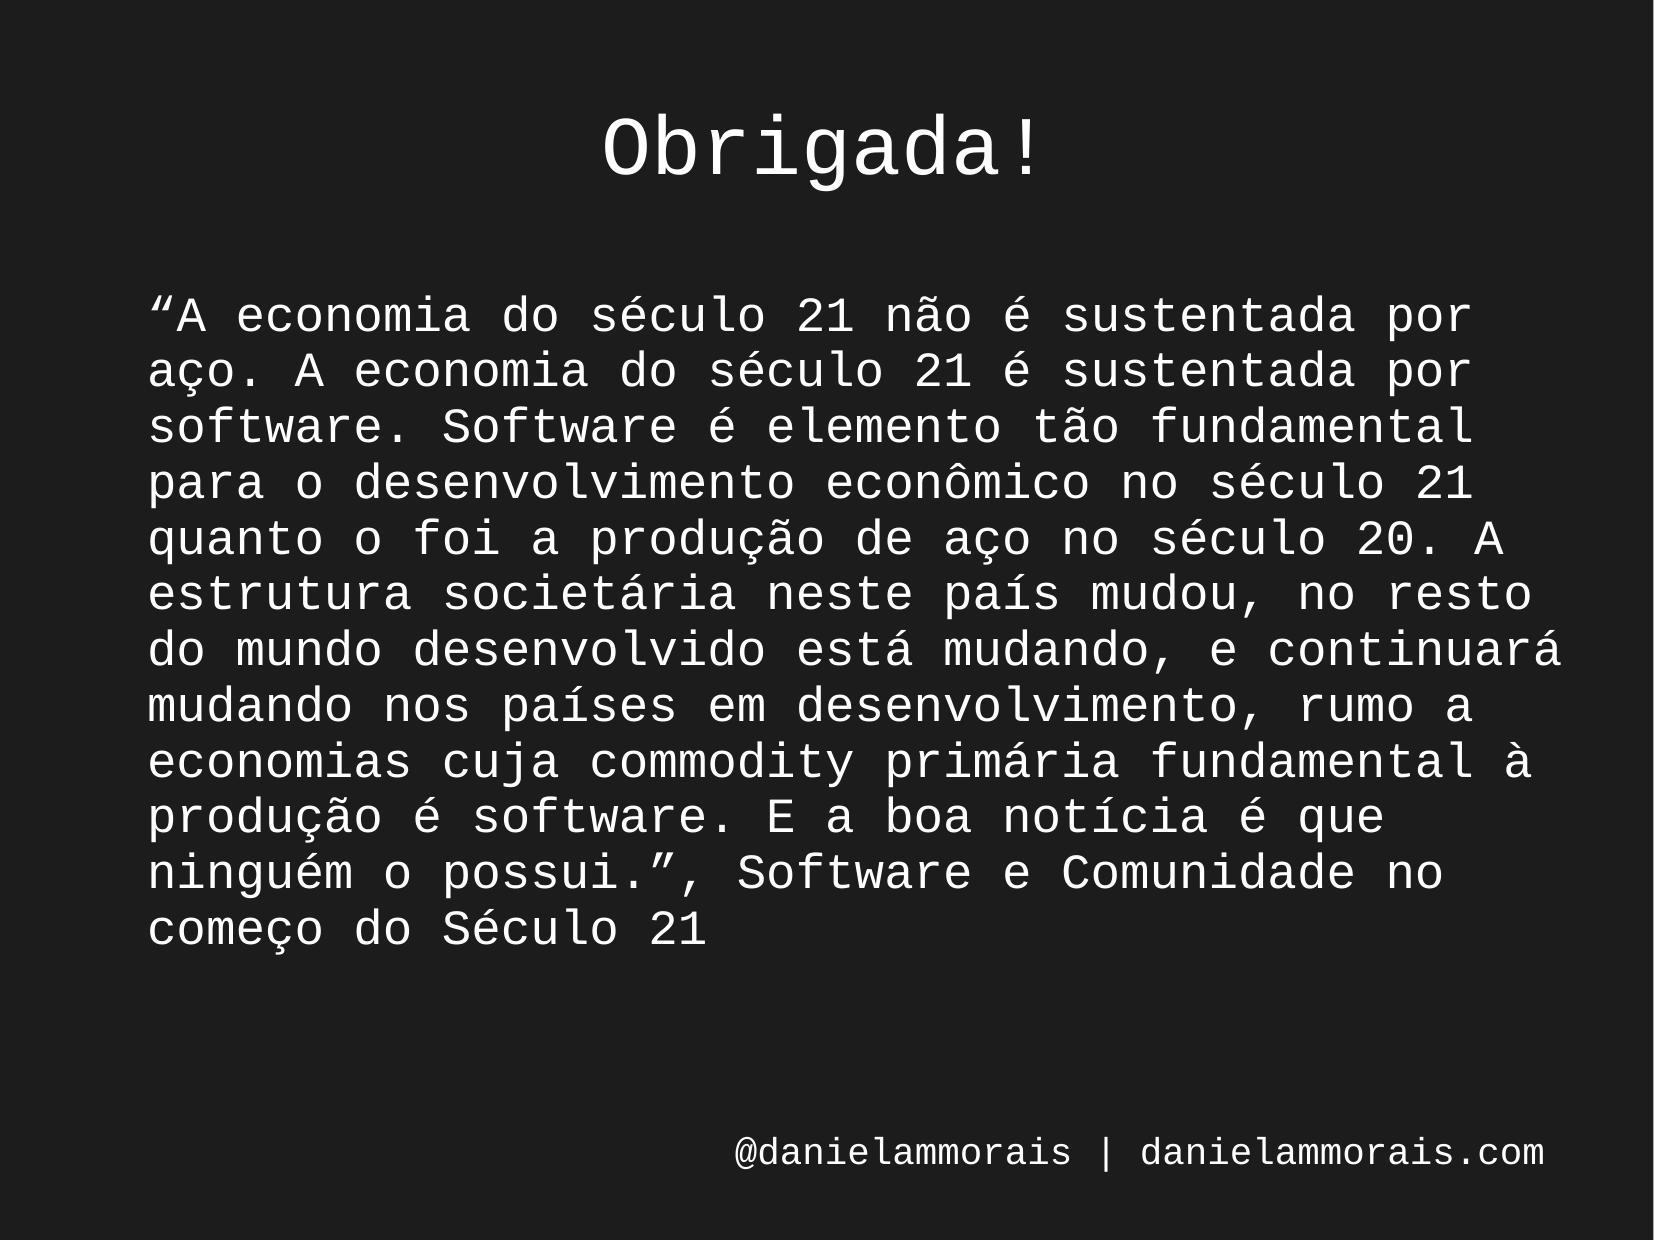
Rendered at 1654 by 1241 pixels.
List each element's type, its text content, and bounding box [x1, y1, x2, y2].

title Obrigada! [82, 49, 1571, 257]
list “A economia do século 21 não é sustentada por aço. A economia do século 21 é sustentada por software. Software é elemento tão fundamental para o desenvolvimento econômico no século 21 quanto o foi a produção de aço no século 20. A estrutura societária neste país mudou, no resto do mundo desenvolvido está mudando, e continuará mudando nos países em desenvolvimento, rumo a economias cuja commodity primária fundamental à produção é software. E a boa notícia é que ninguém o possui.”, Software e Comunidade no começo do Século 21 [82, 290, 1571, 1010]
text_box @danielammorais | danielammorais.com [720, 1125, 1654, 1226]
